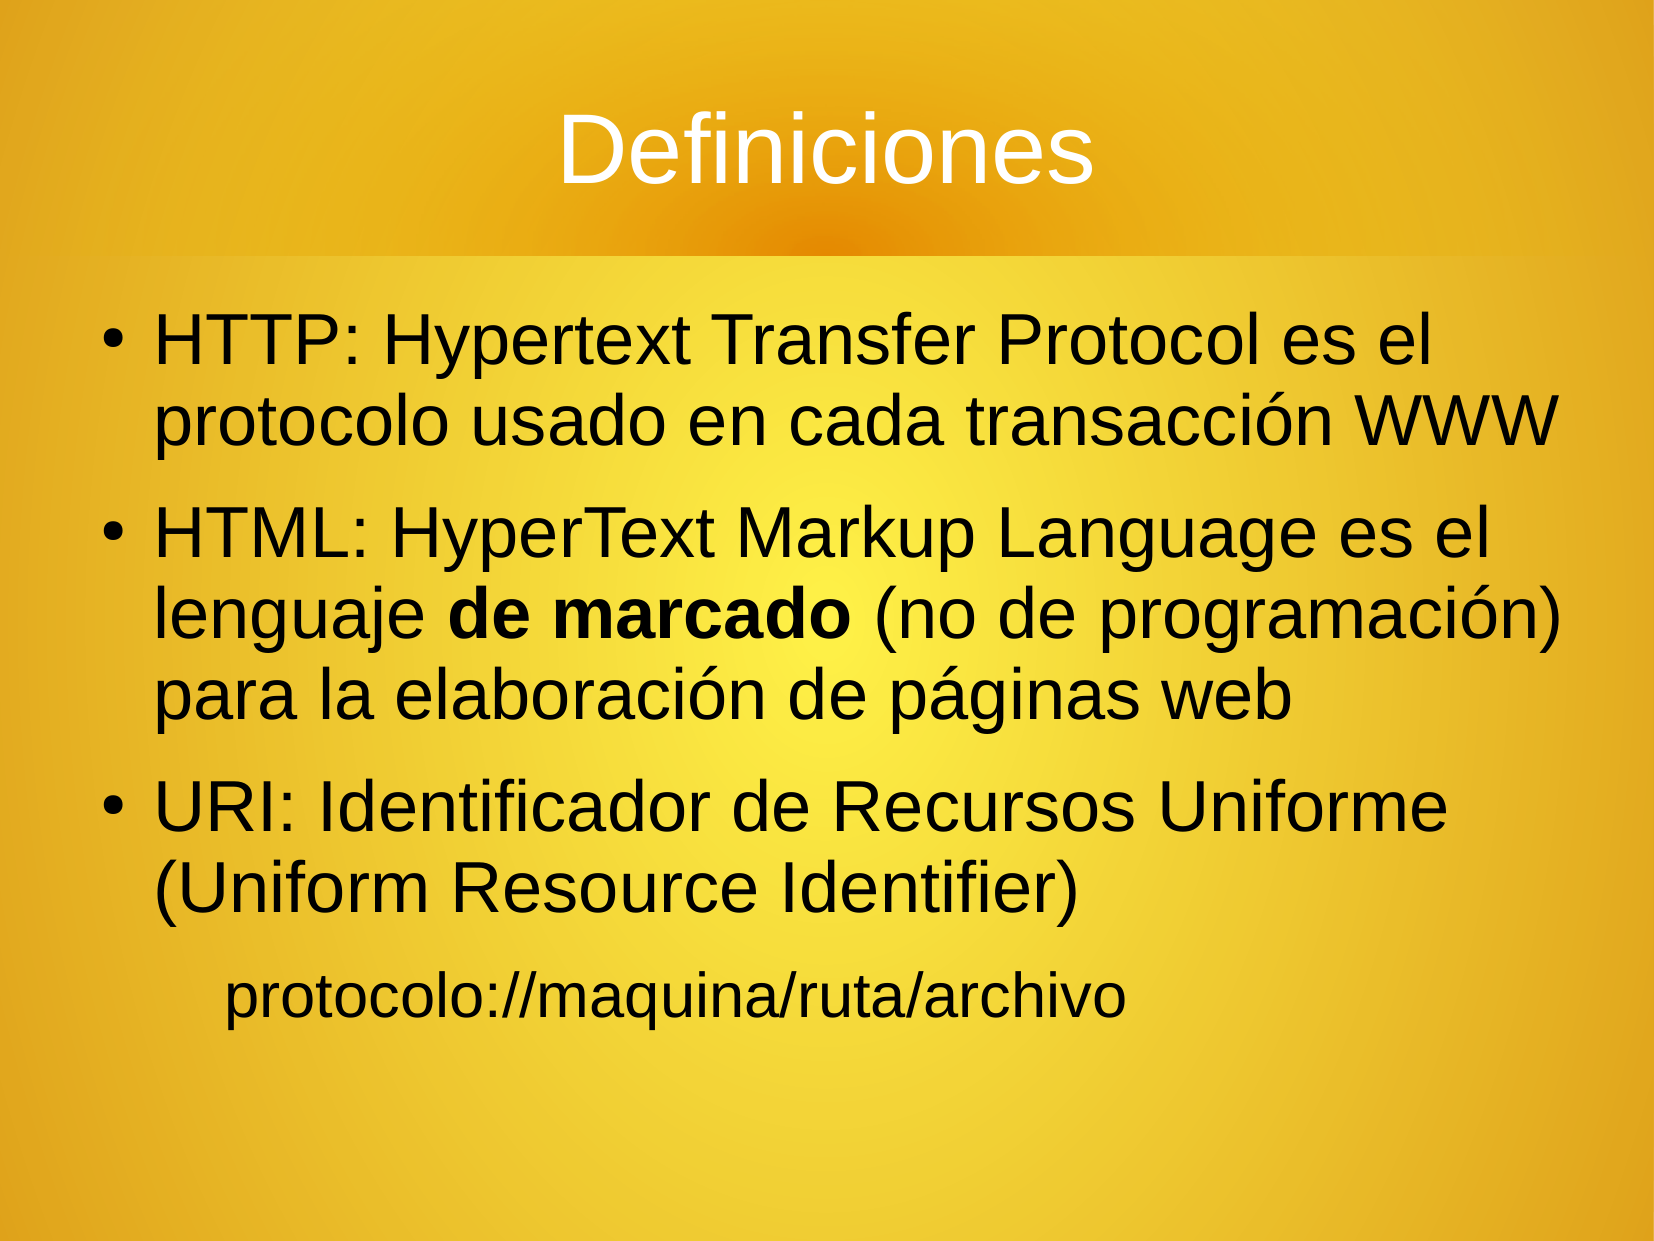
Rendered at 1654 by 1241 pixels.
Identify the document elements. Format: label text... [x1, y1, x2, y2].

title Definiciones [82, 47, 1571, 252]
list HTTP: Hypertext Transfer Protocol es el protocolo usado en cada transacción WWW HTML: HyperText Markup Language es el lenguaje de marcado (no de programación) para la elaboración de páginas web URI: Identificador de Recursos Uniforme (Uniform Resource Identifier) protocolo://maquina/ruta/archivo [82, 299, 1571, 1111]
